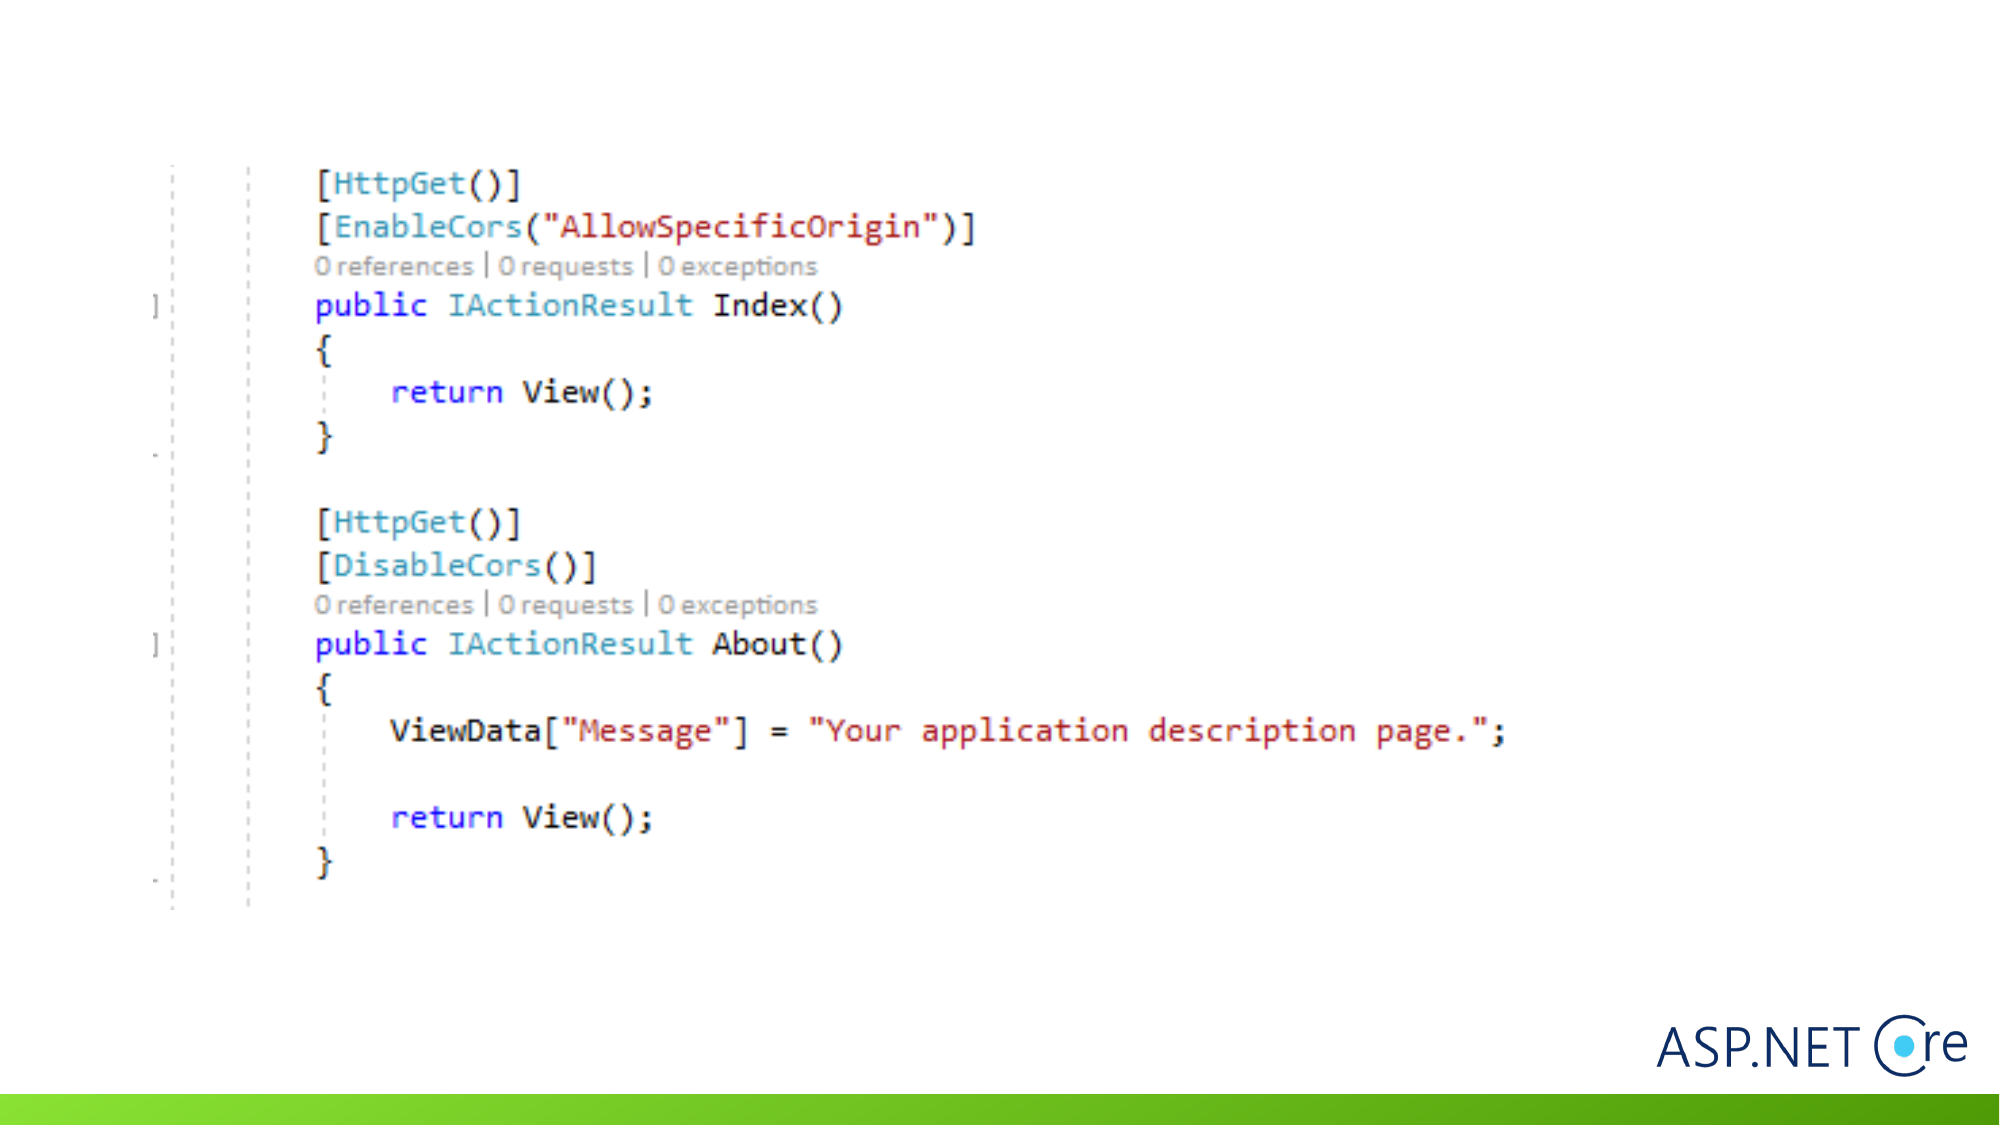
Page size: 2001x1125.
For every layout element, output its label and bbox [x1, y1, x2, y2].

text_box [0, 1094, 2000, 1125]
picture [1641, 999, 1985, 1091]
picture [153, 165, 1921, 910]
